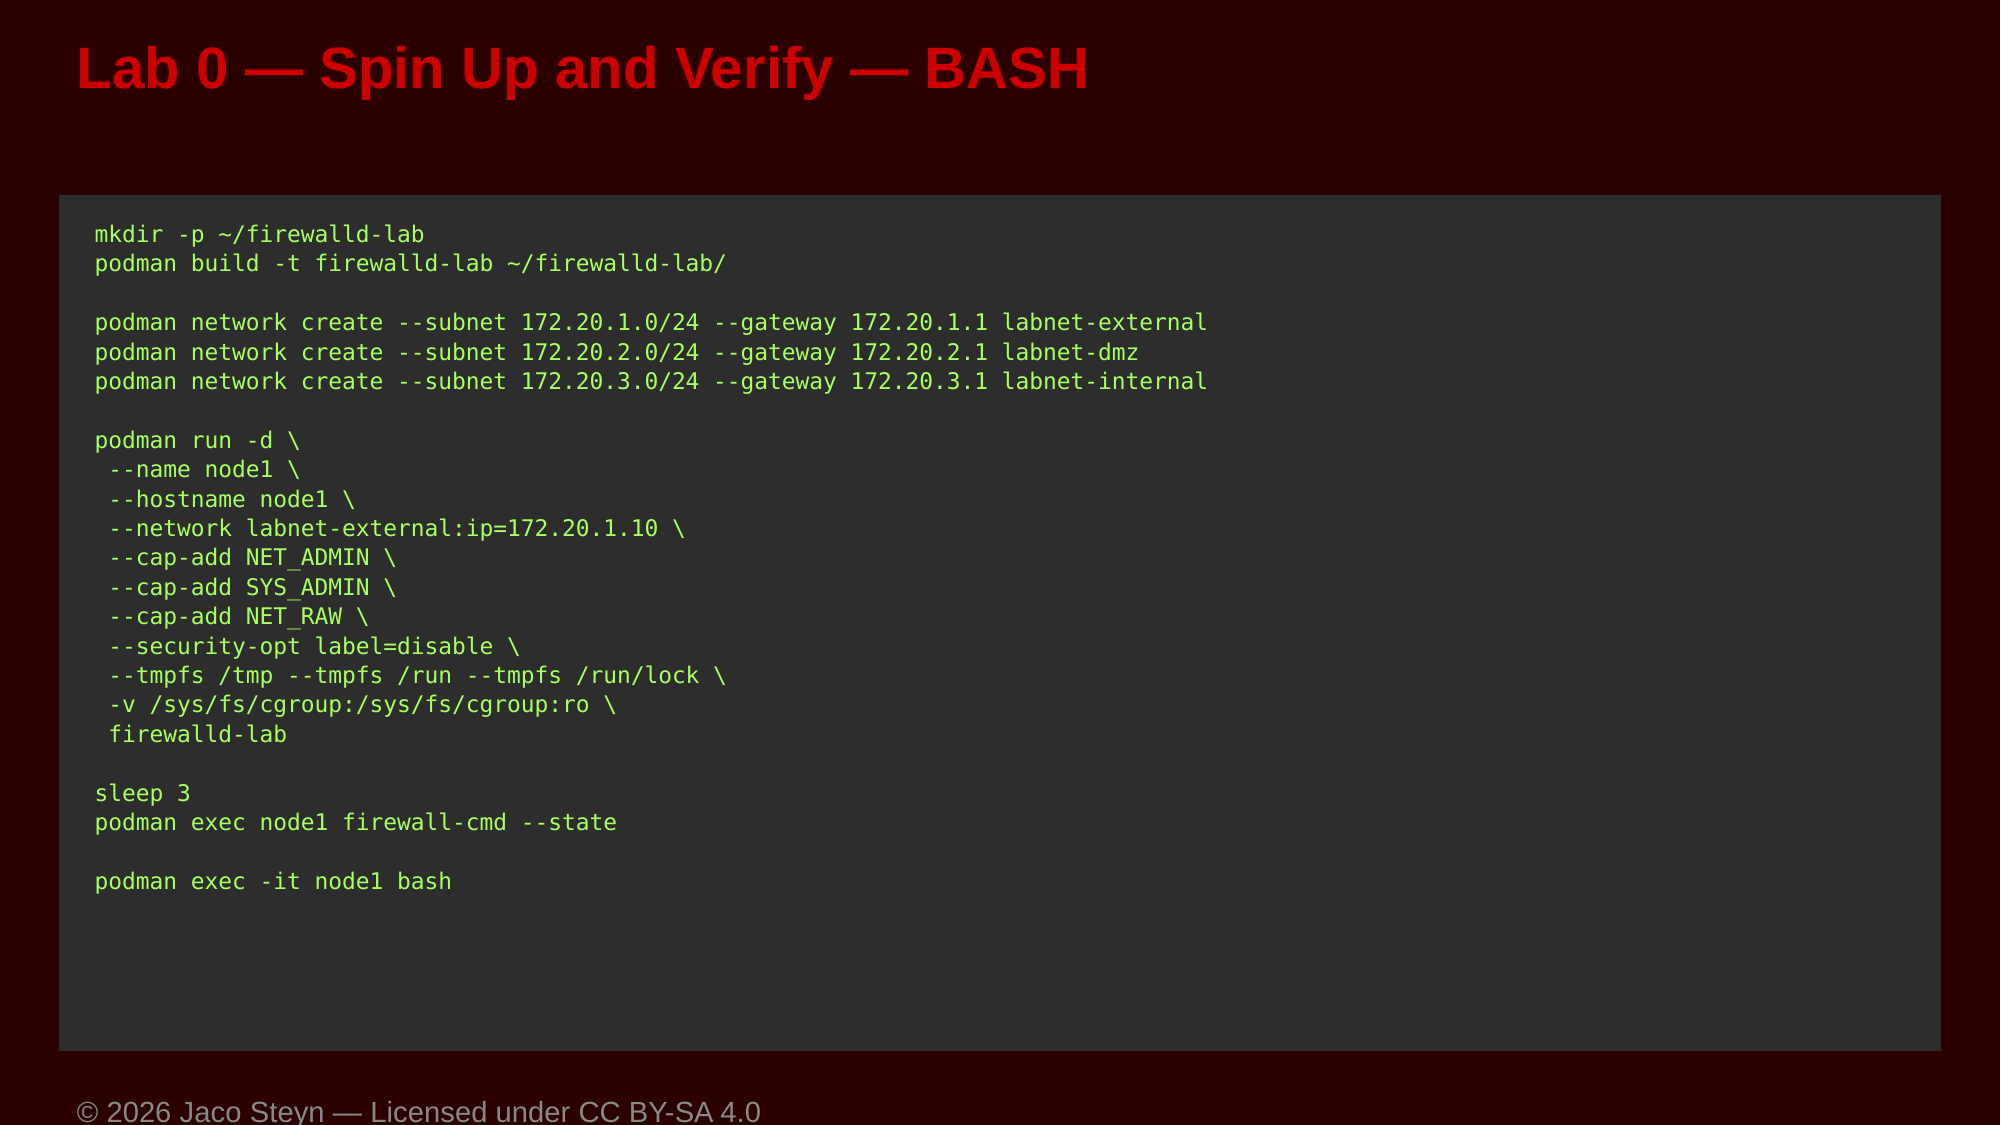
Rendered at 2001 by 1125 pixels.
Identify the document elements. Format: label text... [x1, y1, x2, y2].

text_box © 2026 Jaco Steyn — Licensed under CC BY-SA 4.0 [59, 1083, 1942, 1120]
text_box mkdir -p ~/firewalld-lab podman build -t firewalld-lab ~/firewalld-lab/ podman network create --subnet 172.20.1.0/24 --gateway 172.20.1.1 labnet-external podman network create --subnet 172.20.2.0/24 --gateway 172.20.2.1 labnet-dmz podman network create --subnet 172.20.3.0/24 --gateway 172.20.3.1 labnet-internal podman run -d \ --name node1 \ --hostname node1 \ --network labnet-external:ip=172.20.1.10 \ --cap-add NET_ADMIN \ --cap-add SYS_ADMIN \ --cap-add NET_RAW \ --security-opt label=disable \ --tmpfs /tmp --tmpfs /run --tmpfs /run/lock \ -v /sys/fs/cgroup:/sys/fs/cgroup:ro \ firewalld-lab sleep 3 podman exec node1 firewall-cmd --state podman exec -it node1 bash [59, 194, 1942, 1052]
text_box Lab 0 — Spin Up and Verify — BASH [59, 23, 1942, 178]
